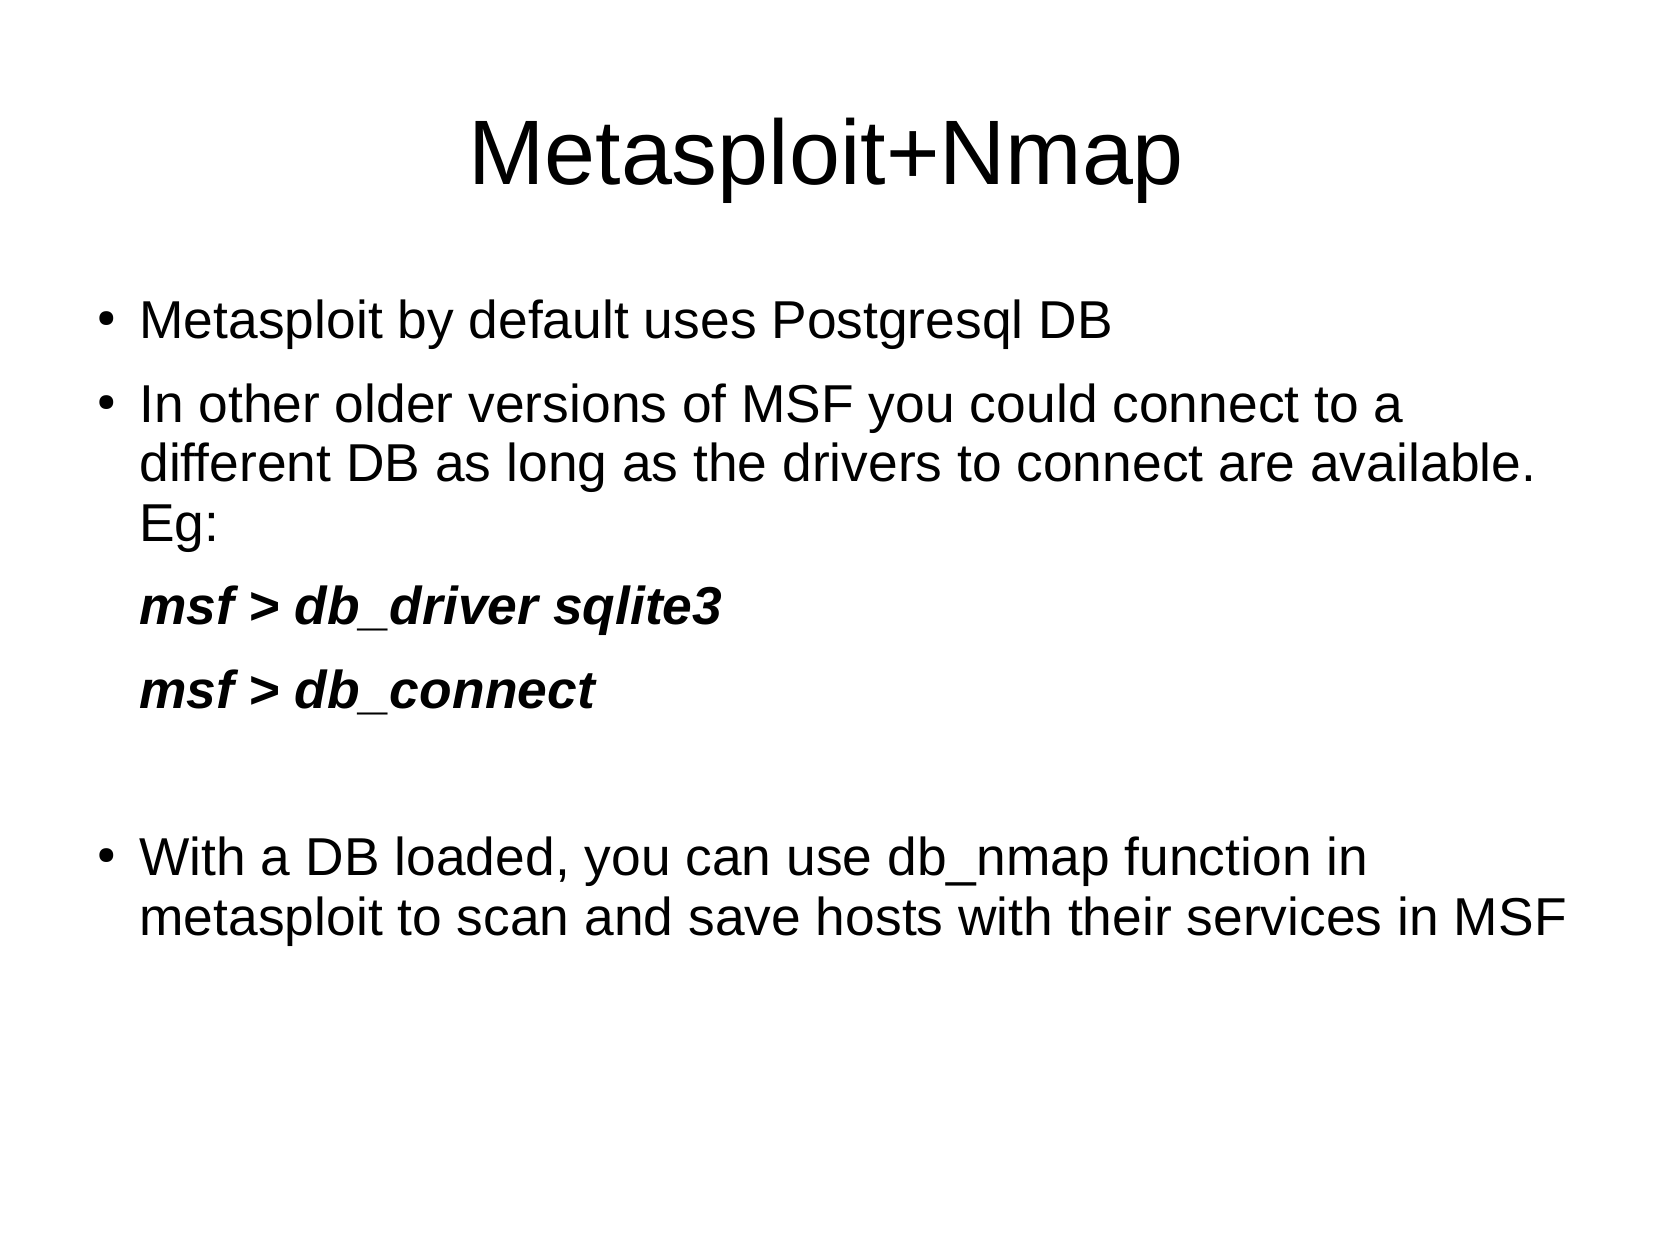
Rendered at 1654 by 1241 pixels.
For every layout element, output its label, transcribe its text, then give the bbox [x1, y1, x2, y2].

title Metasploit+Nmap [82, 49, 1571, 257]
list Metasploit by default uses Postgresql DB In other older versions of MSF you could connect to a different DB as long as the drivers to connect are available. Eg: msf > db_driver sqlite3 msf > db_connect With a DB loaded, you can use db_nmap function in metasploit to scan and save hosts with their services in MSF [82, 290, 1571, 1010]
